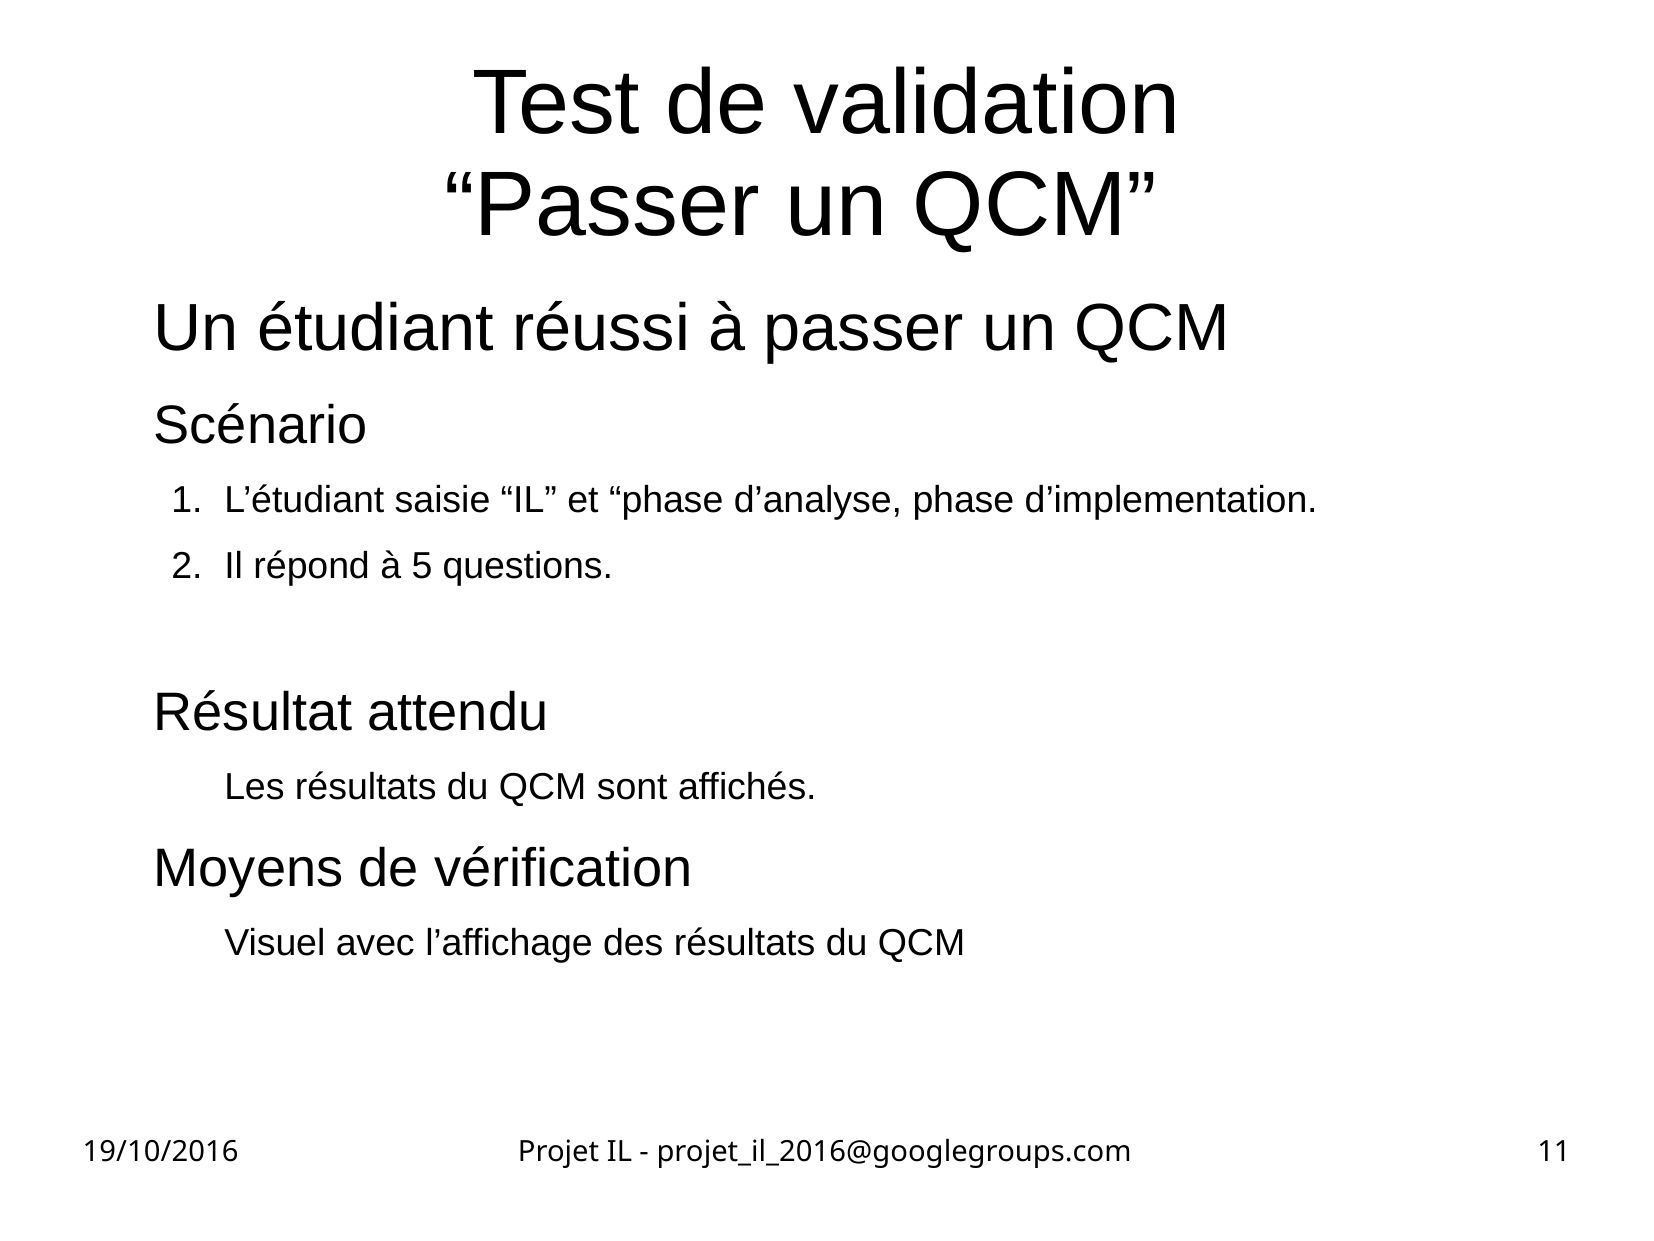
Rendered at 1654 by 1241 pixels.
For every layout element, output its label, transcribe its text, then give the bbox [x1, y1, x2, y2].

list Un étudiant réussi à passer un QCM Scénario L’étudiant saisie “IL” et “phase d’analyse, phase d’implementation. Il répond à 5 questions. Résultat attendu Les résultats du QCM sont affichés. Moyens de vérification Visuel avec l’affichage des résultats du QCM [82, 290, 1571, 1010]
title Test de validation “Passer un QCM” [82, 49, 1571, 257]
